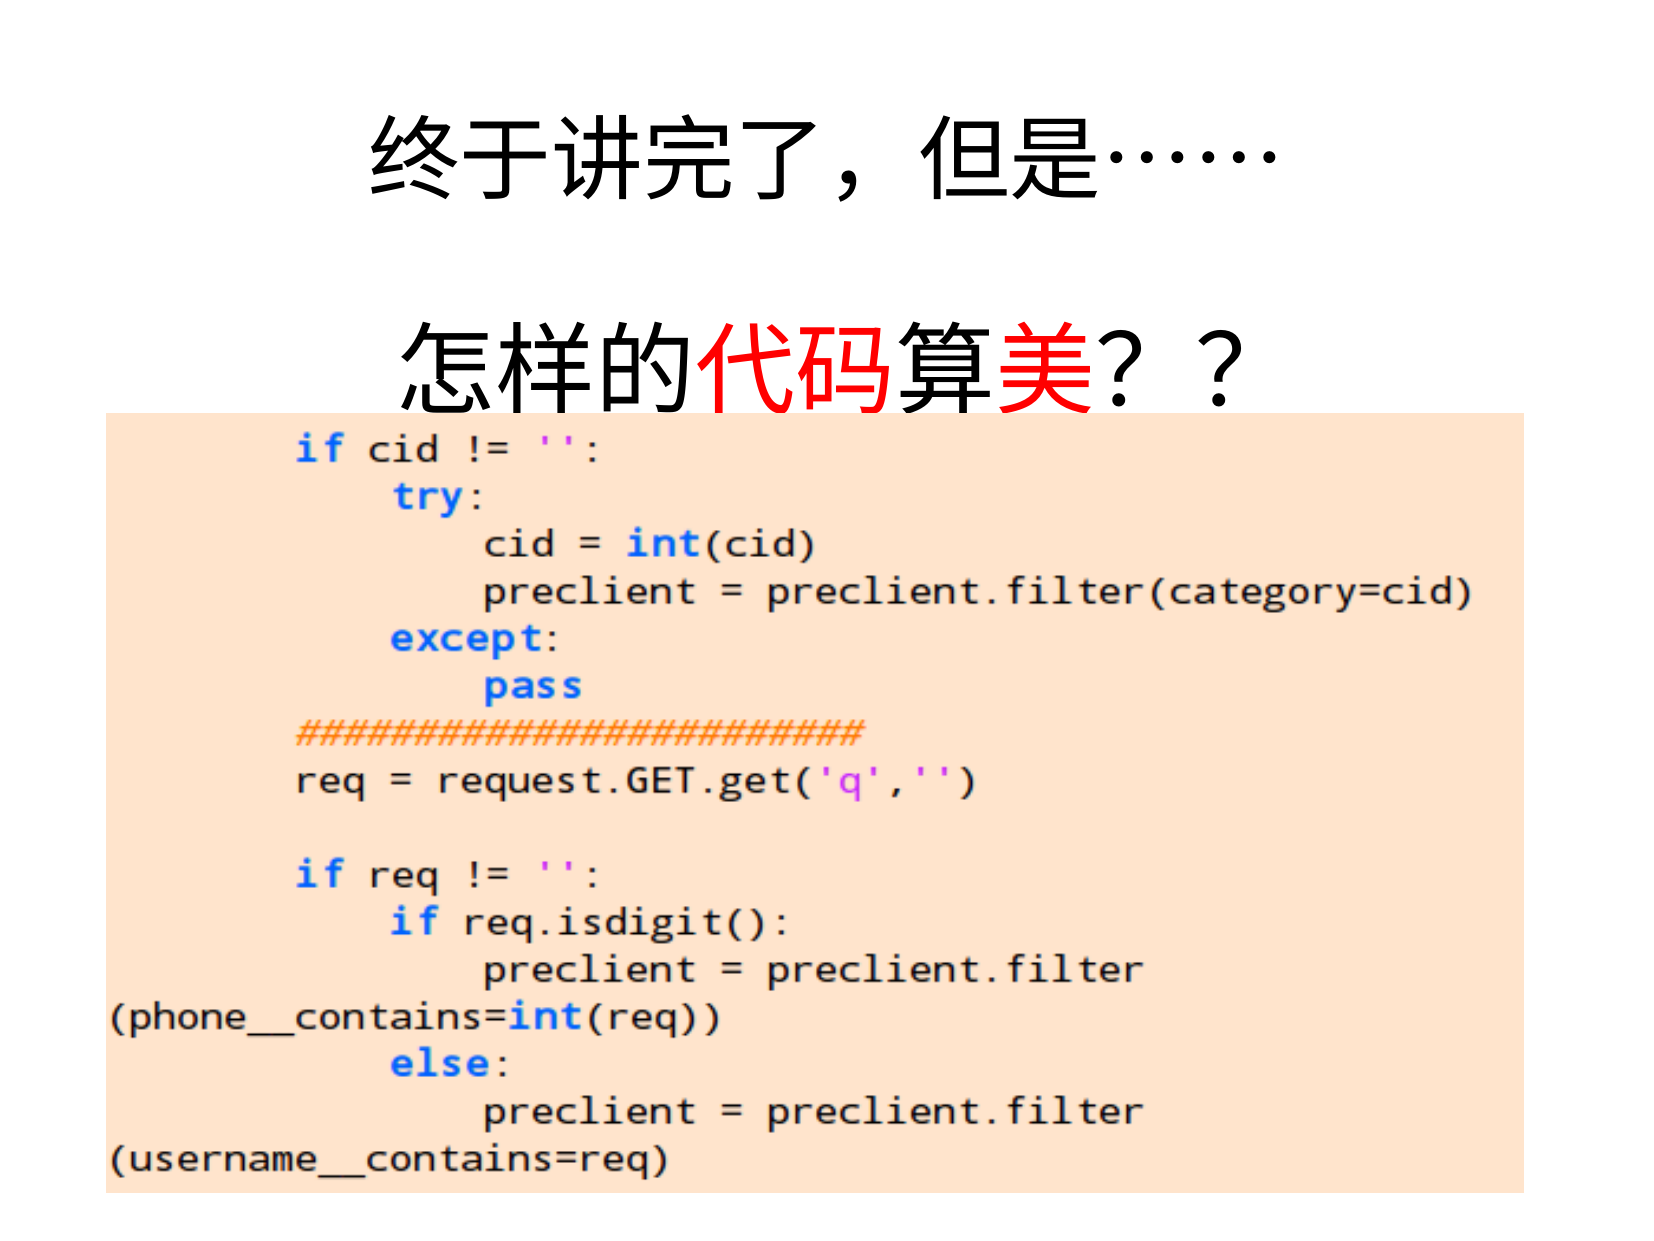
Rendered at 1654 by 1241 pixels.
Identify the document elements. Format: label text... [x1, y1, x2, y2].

title 终于讲完了，但是…… [82, 49, 1571, 257]
picture [106, 413, 1524, 1193]
list 怎样的代码算美？？ [82, 290, 1538, 1010]
